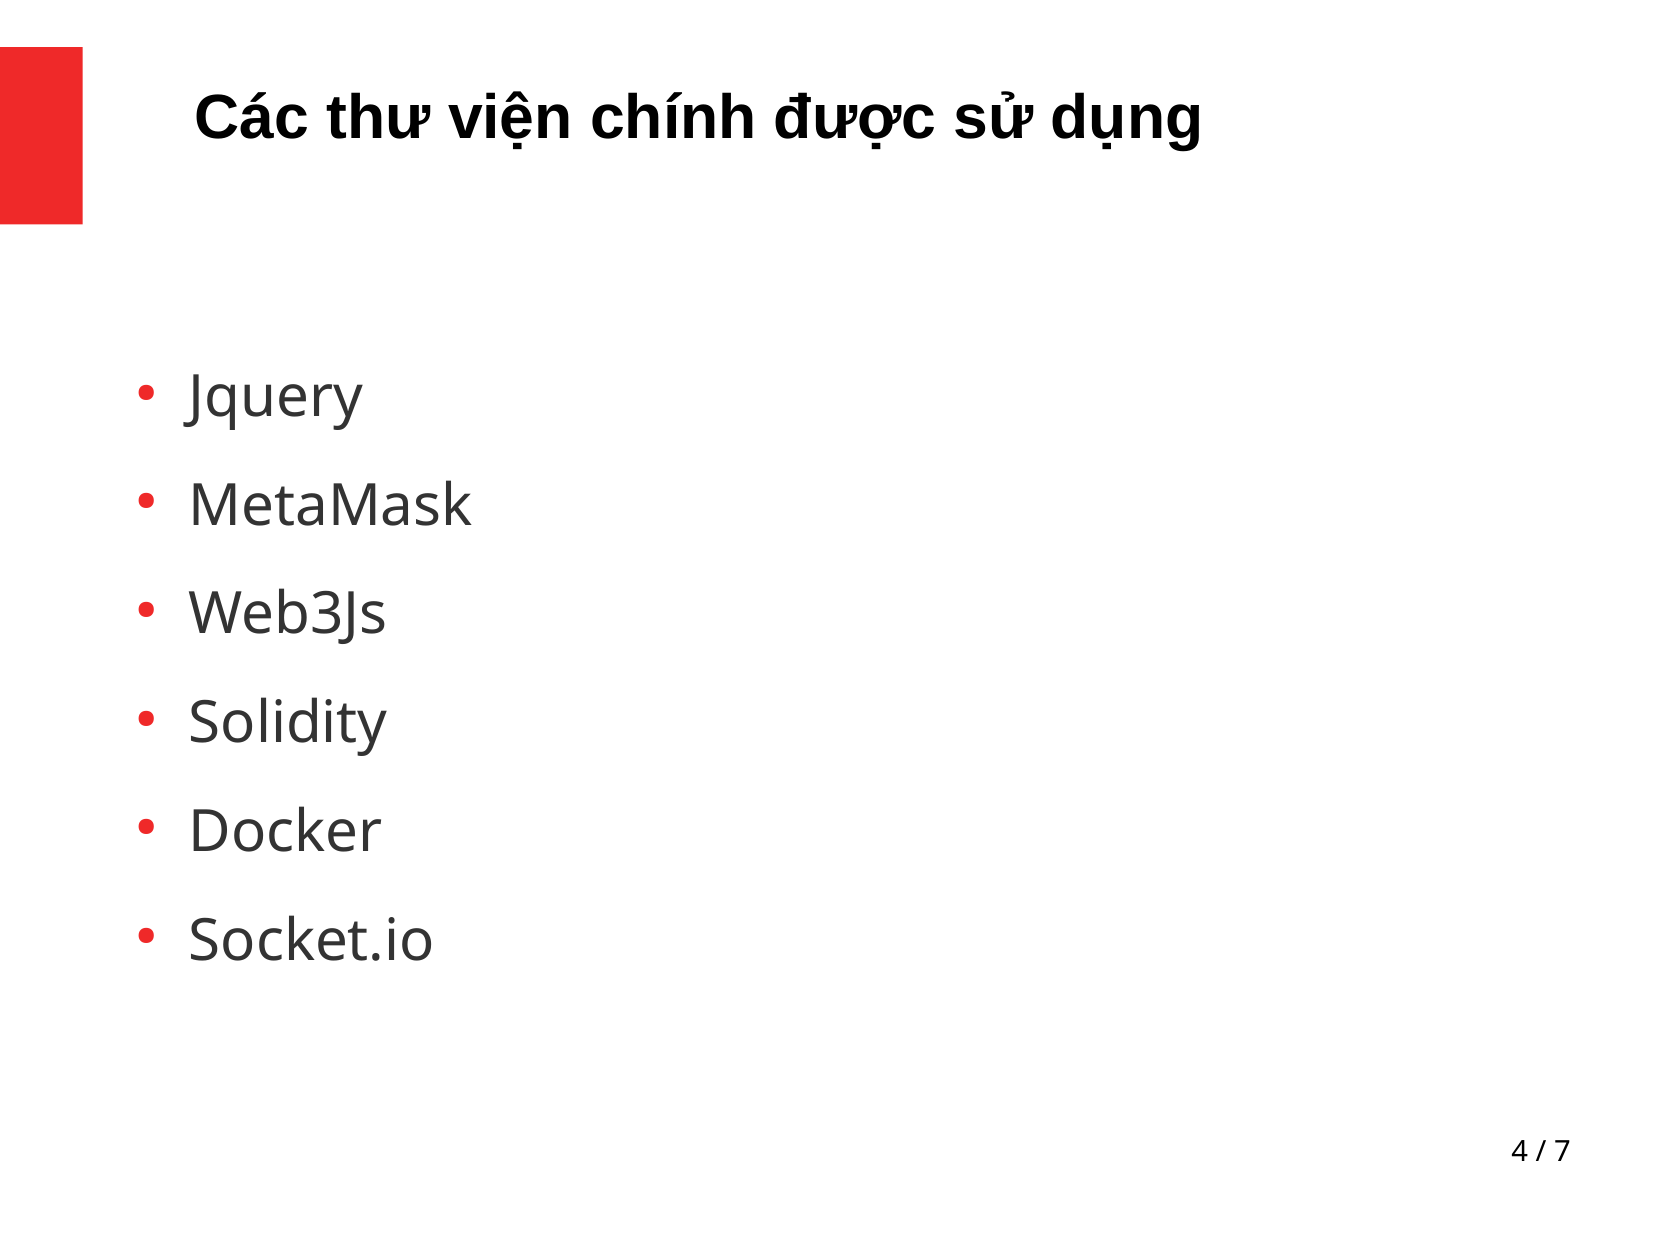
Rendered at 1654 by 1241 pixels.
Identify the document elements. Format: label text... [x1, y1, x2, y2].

text_box Các thư viện chính được sử dụng [180, 75, 1486, 160]
list Jquery MetaMask Web3Js Solidity Docker Socket.io [118, 354, 1536, 1074]
